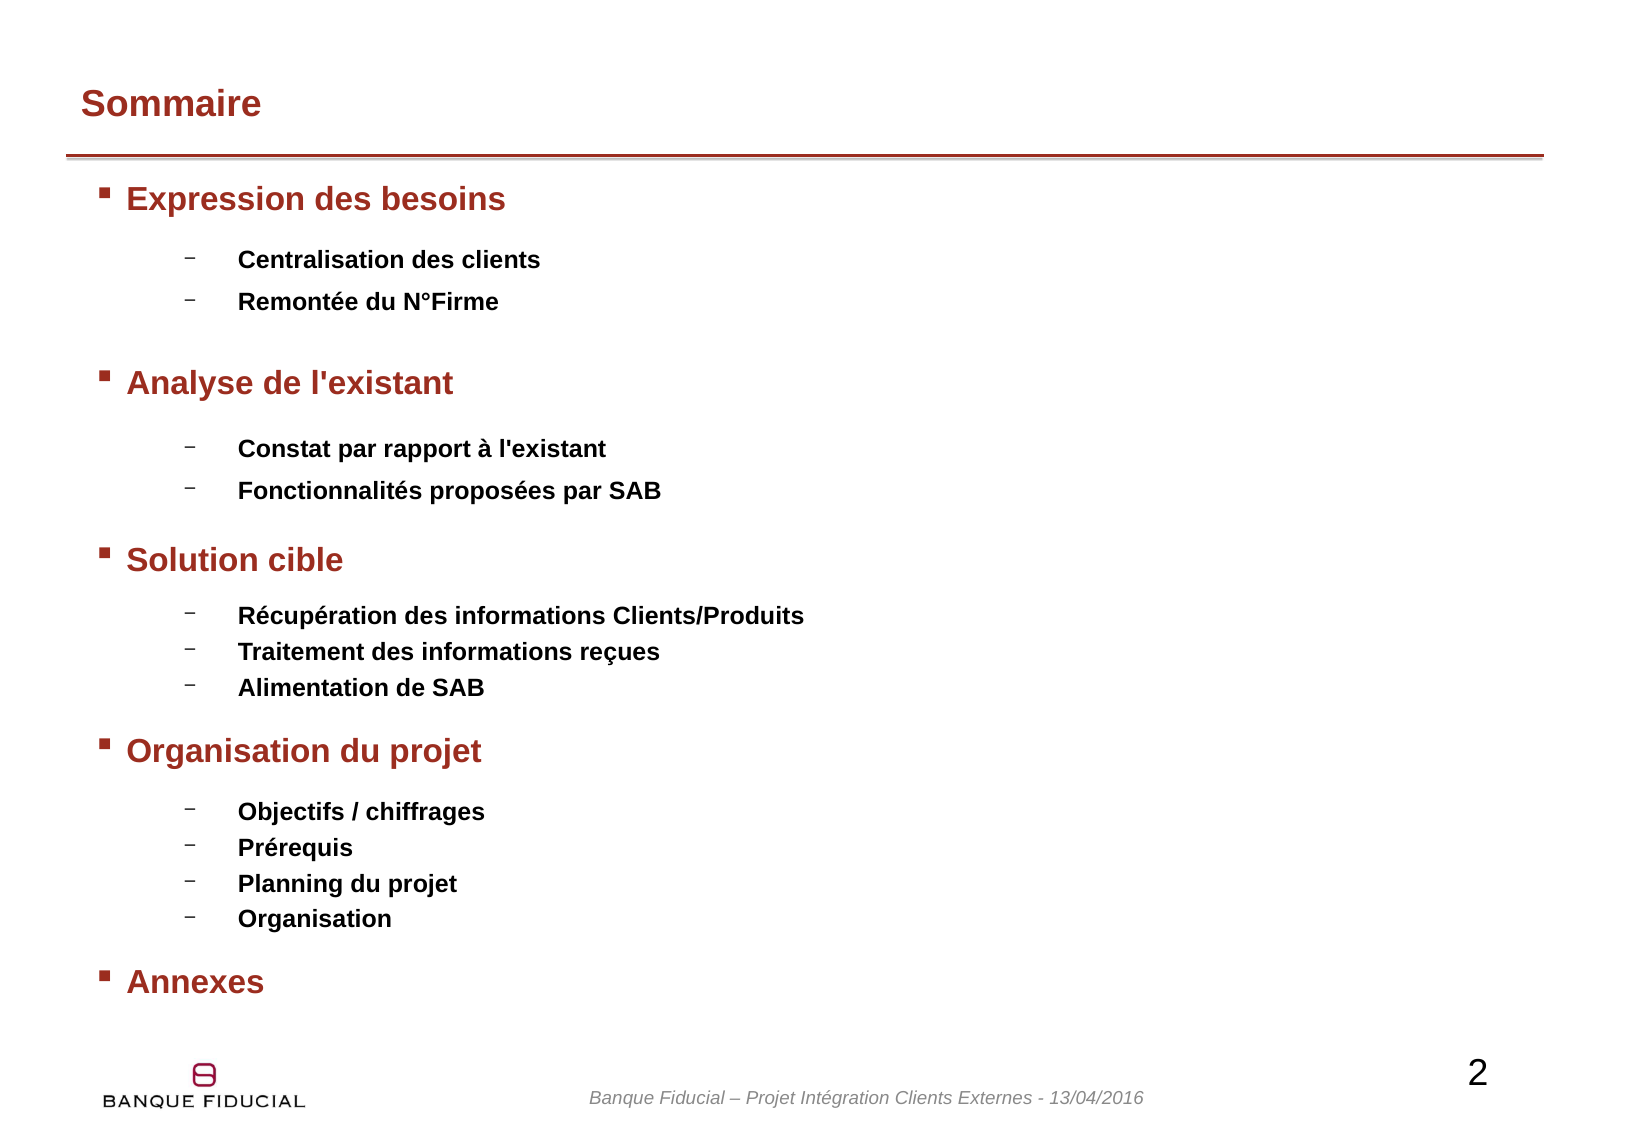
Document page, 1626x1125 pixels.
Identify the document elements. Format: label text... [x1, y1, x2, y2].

picture [101, 1058, 307, 1111]
list Expression des besoins Centralisation des clients Remontée du N°Firme Analyse de l'existant Constat par rapport à l'existant Fonctionnalités proposées par SAB Solution cible Récupération des informations Clients/Produits Traitement des informations reçues Alimentation de SAB Organisation du projet Objectifs / chiffrages Prérequis Planning du projet Organisation Annexes [81, 132, 1544, 982]
title Sommaire [65, 68, 1544, 132]
